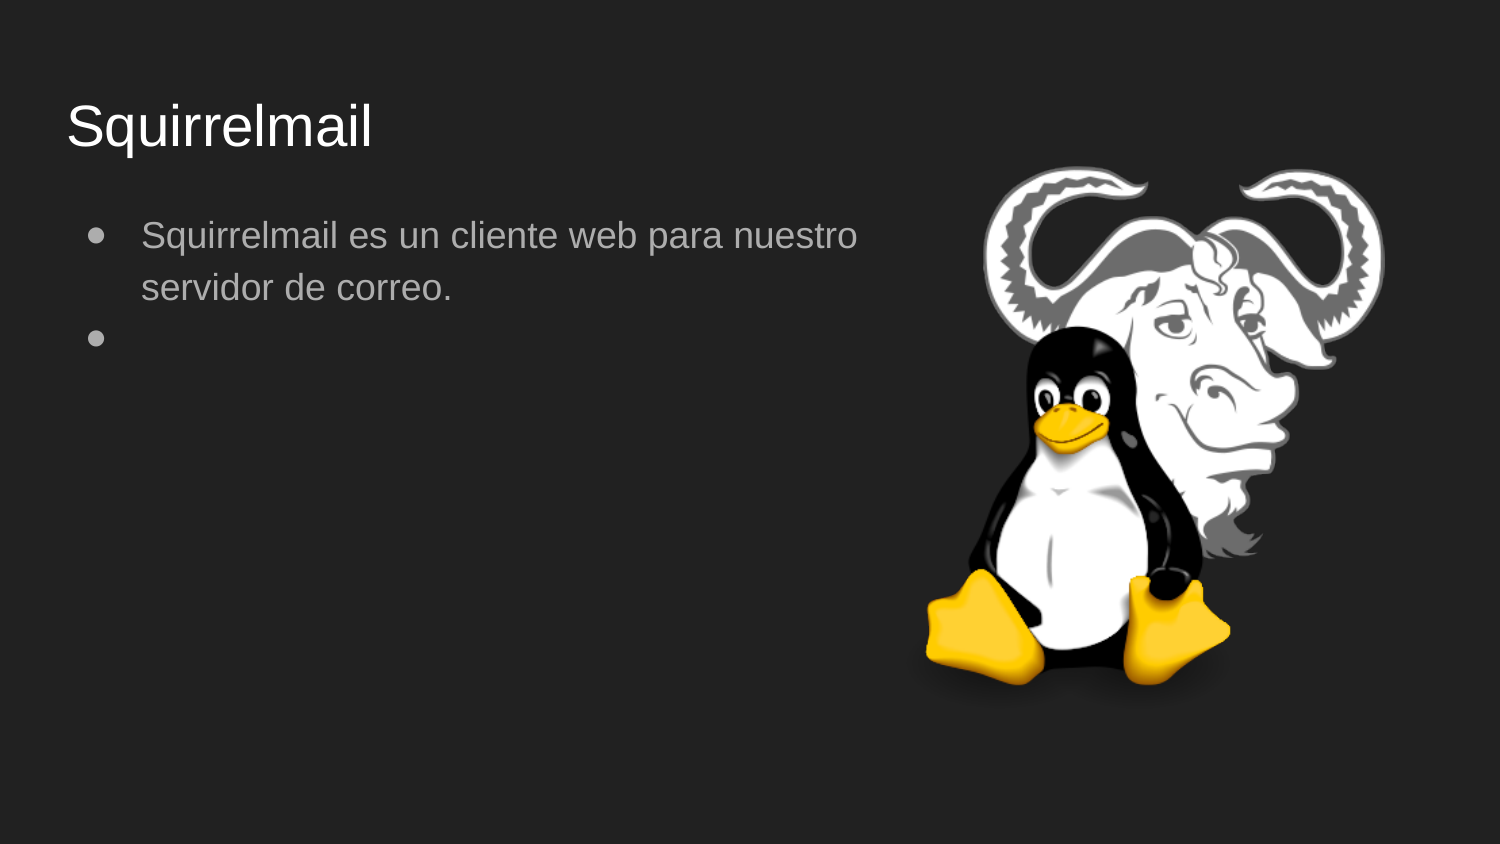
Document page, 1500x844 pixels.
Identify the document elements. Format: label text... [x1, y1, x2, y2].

title Squirrelmail [51, 72, 1449, 167]
picture [906, 166, 1385, 710]
list Squirrelmail es un cliente web para nuestro servidor de correo. [51, 189, 969, 750]
